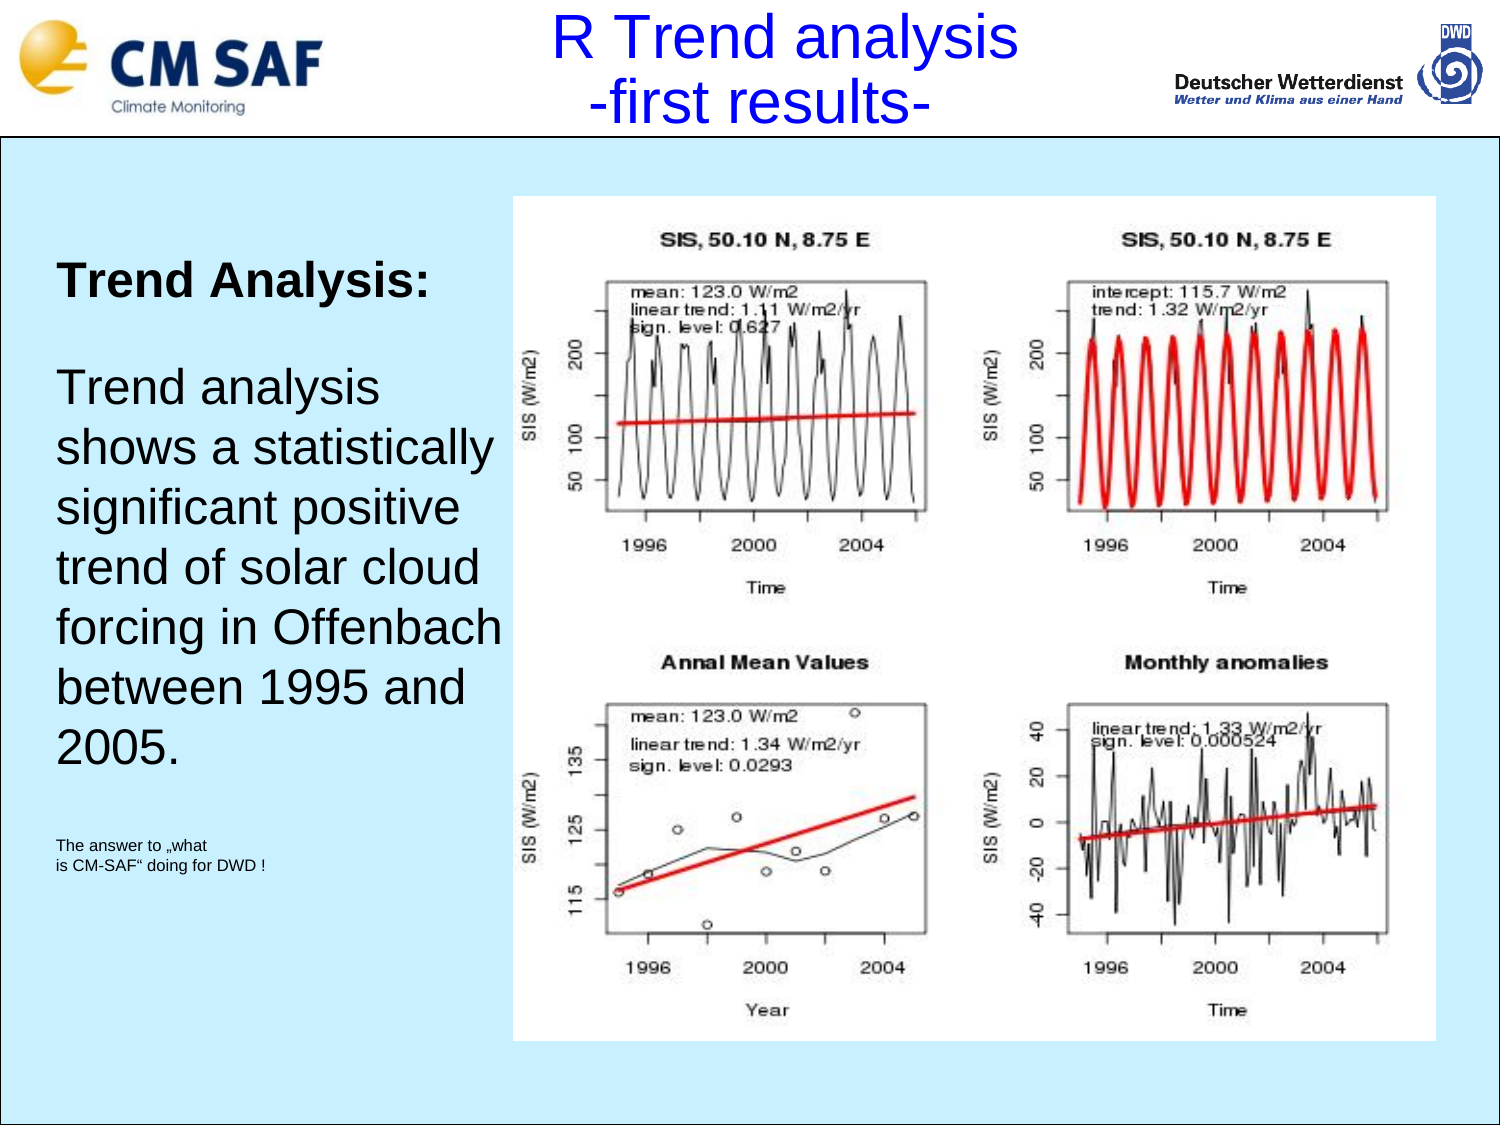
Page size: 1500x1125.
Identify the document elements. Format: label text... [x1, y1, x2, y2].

picture [17, 19, 179, 117]
text_box Trend Analysis: [41, 239, 447, 315]
text_box Trend analysis shows a statistically significant positive trend of solar cloud forcing in Offenbach between 1995 and 2005. The answer to „what is CM-SAF“ doing for DWD ! [41, 347, 513, 883]
picture [1341, 24, 1483, 104]
text_box R Trend analysis -first results- [179, 7, 1341, 136]
picture [513, 196, 1436, 1041]
